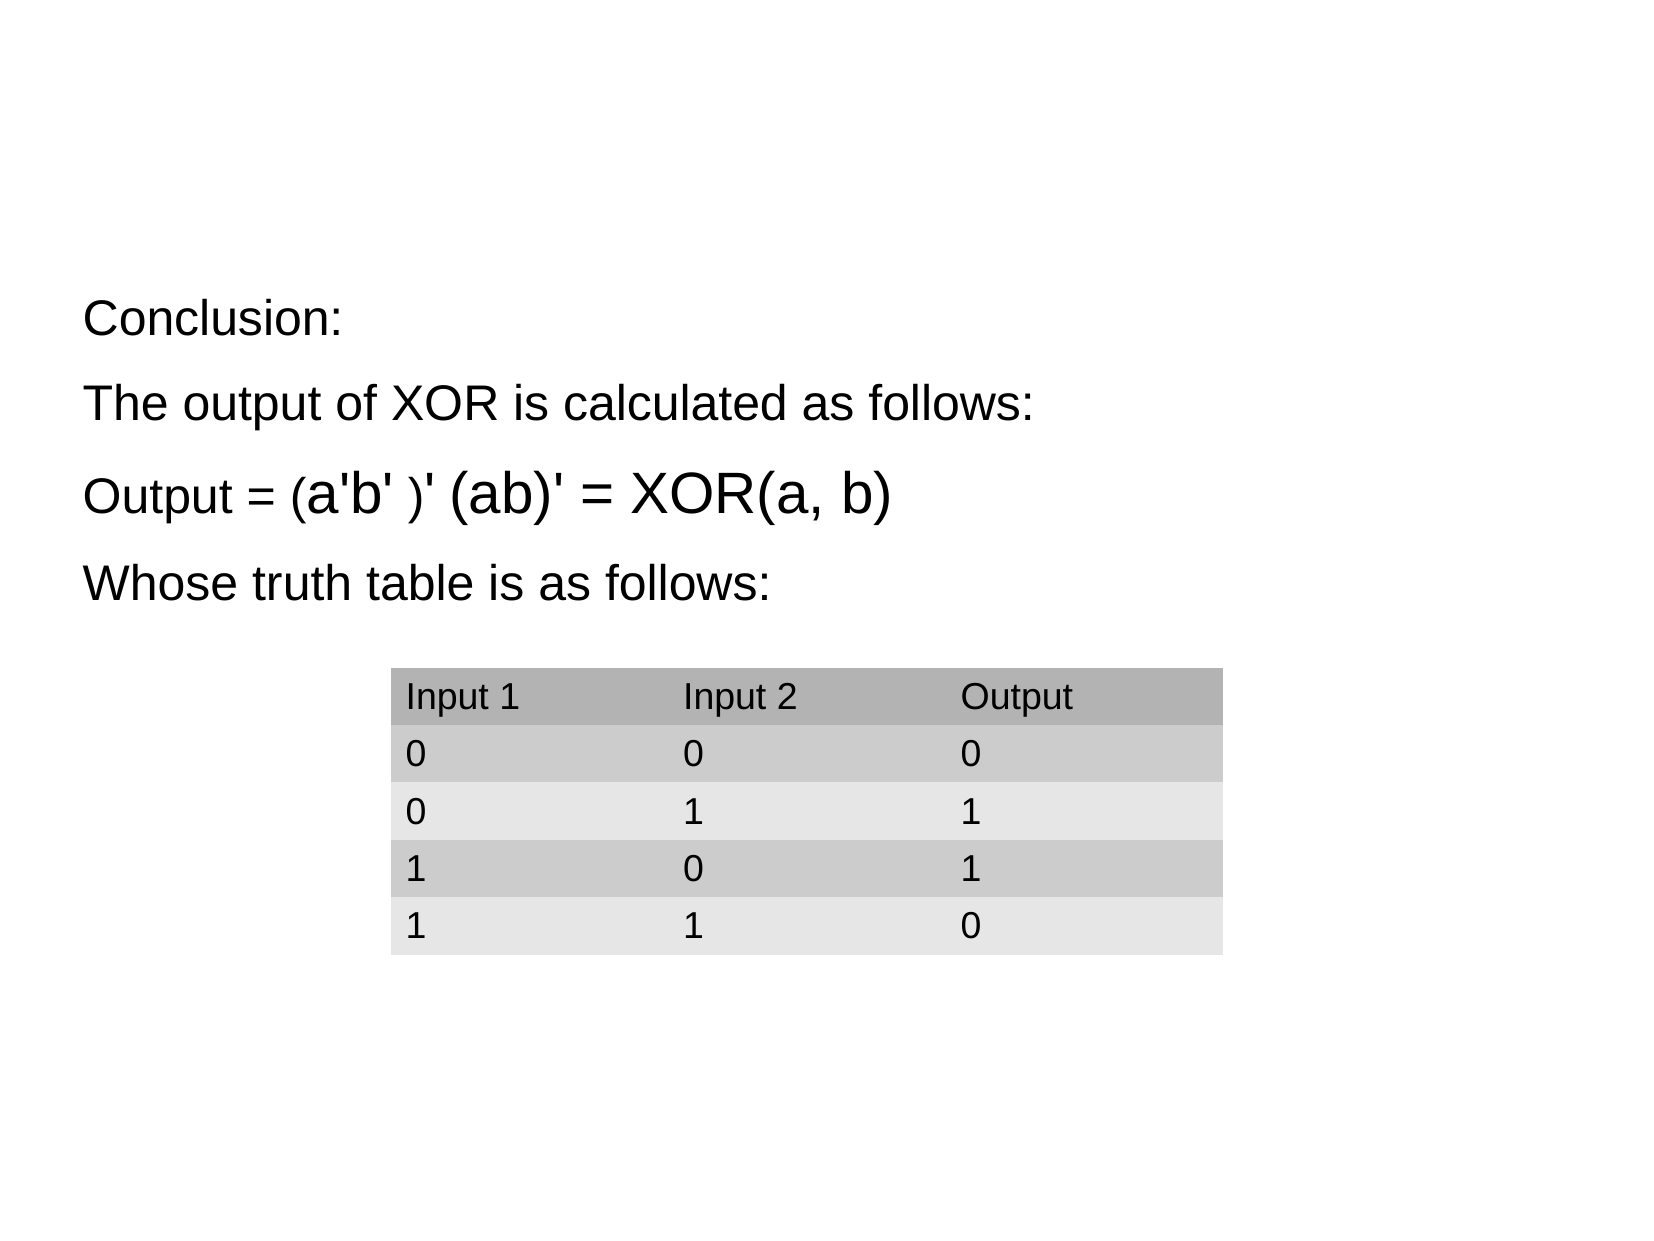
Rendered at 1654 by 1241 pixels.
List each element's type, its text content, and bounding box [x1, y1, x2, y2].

table_cell 1 [946, 840, 1223, 897]
table_cell 1 [668, 782, 946, 840]
table_header Output [946, 668, 1223, 725]
table_cell 1 [946, 782, 1223, 840]
table_cell 1 [668, 897, 946, 955]
table_cell 0 [391, 725, 668, 782]
table_cell 1 [391, 840, 668, 897]
table_header Input 1 [391, 668, 668, 725]
table_cell 0 [668, 725, 946, 782]
table_cell 0 [668, 840, 946, 897]
table_cell 0 [946, 725, 1223, 782]
table_header Input 2 [668, 668, 946, 725]
table_cell 1 [391, 897, 668, 955]
list Conclusion: The output of XOR is calculated as follows: Output = (a'b' )' (ab)' = XOR(a, b) Whose truth table is as follows: [82, 290, 1538, 1010]
table_cell 0 [946, 897, 1223, 955]
table_cell 0 [391, 782, 668, 840]
